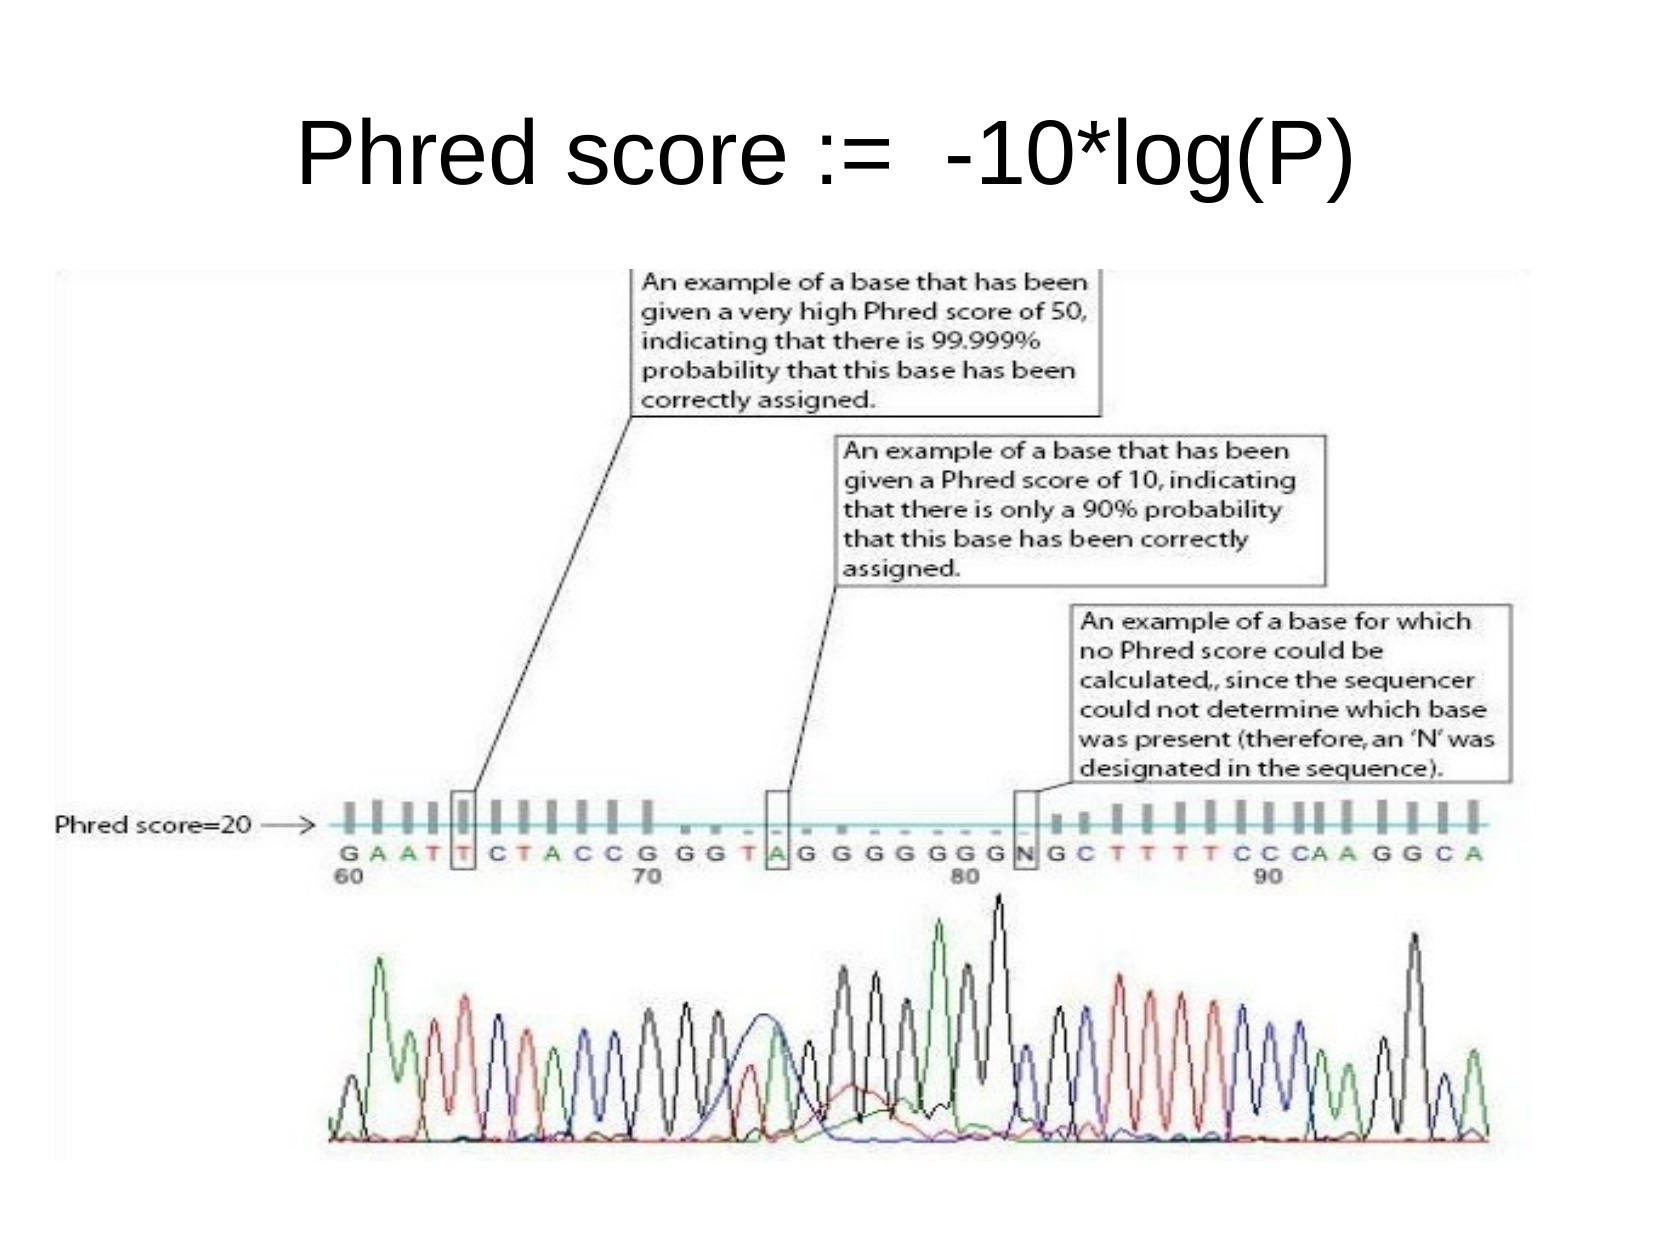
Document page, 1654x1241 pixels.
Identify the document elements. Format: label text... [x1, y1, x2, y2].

picture [55, 269, 1531, 1161]
title Phred score := -10*log(P) [82, 49, 1571, 257]
